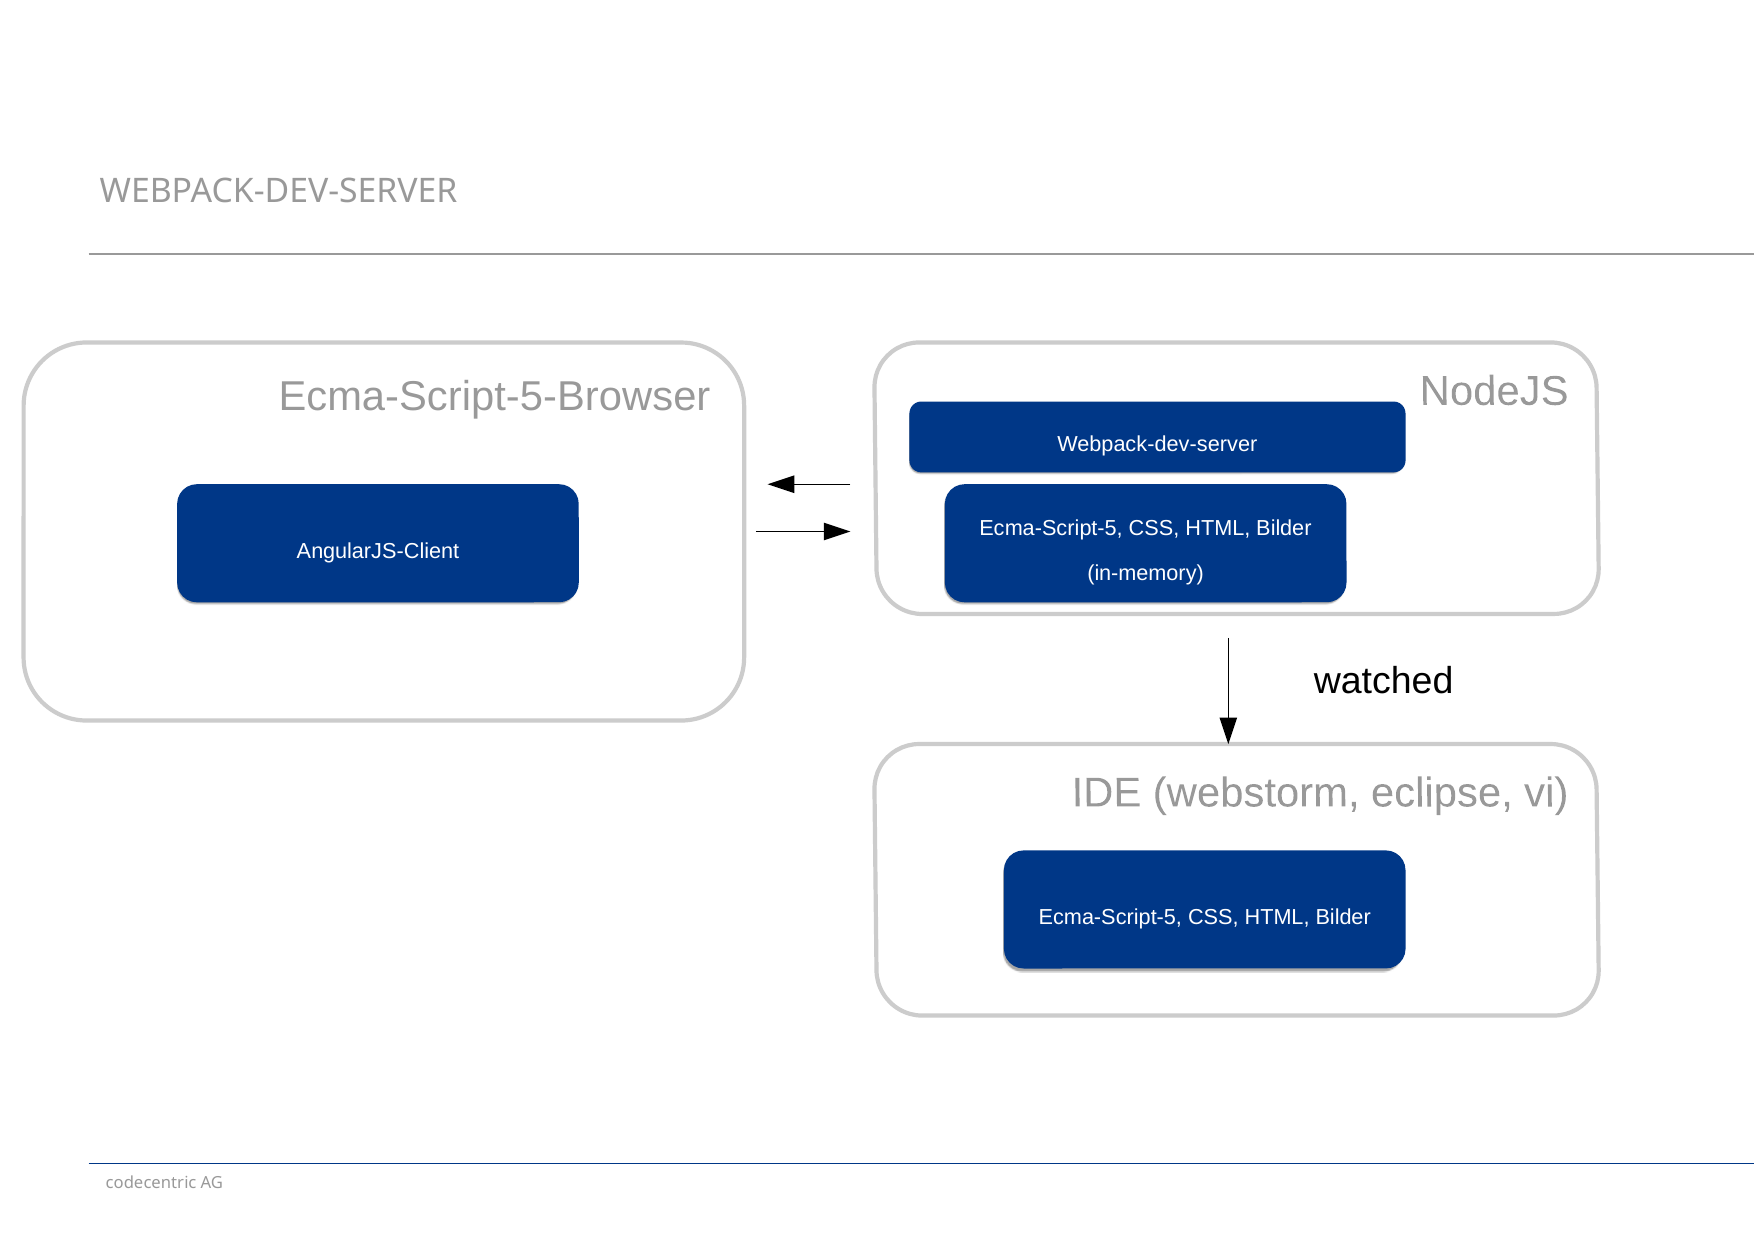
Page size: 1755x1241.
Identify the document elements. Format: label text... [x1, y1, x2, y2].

text_box IDE (webstorm, eclipse, vi) [874, 744, 1599, 1016]
text_box Ecma-Script-5, CSS, HTML, Bilder (in-memory) [944, 484, 1347, 603]
text_box Ecma-Script-5, CSS, HTML, Bilder [1003, 850, 1406, 969]
text_box AngularJS-Client [177, 484, 579, 603]
title WEBPACK-DEV-SERVER [82, 153, 1695, 223]
text_box Ecma-Script-5-Browser [23, 342, 745, 721]
text_box NodeJS [874, 342, 1599, 614]
text_box Webpack-dev-server [909, 401, 1406, 473]
text_box watched [1299, 651, 1536, 709]
